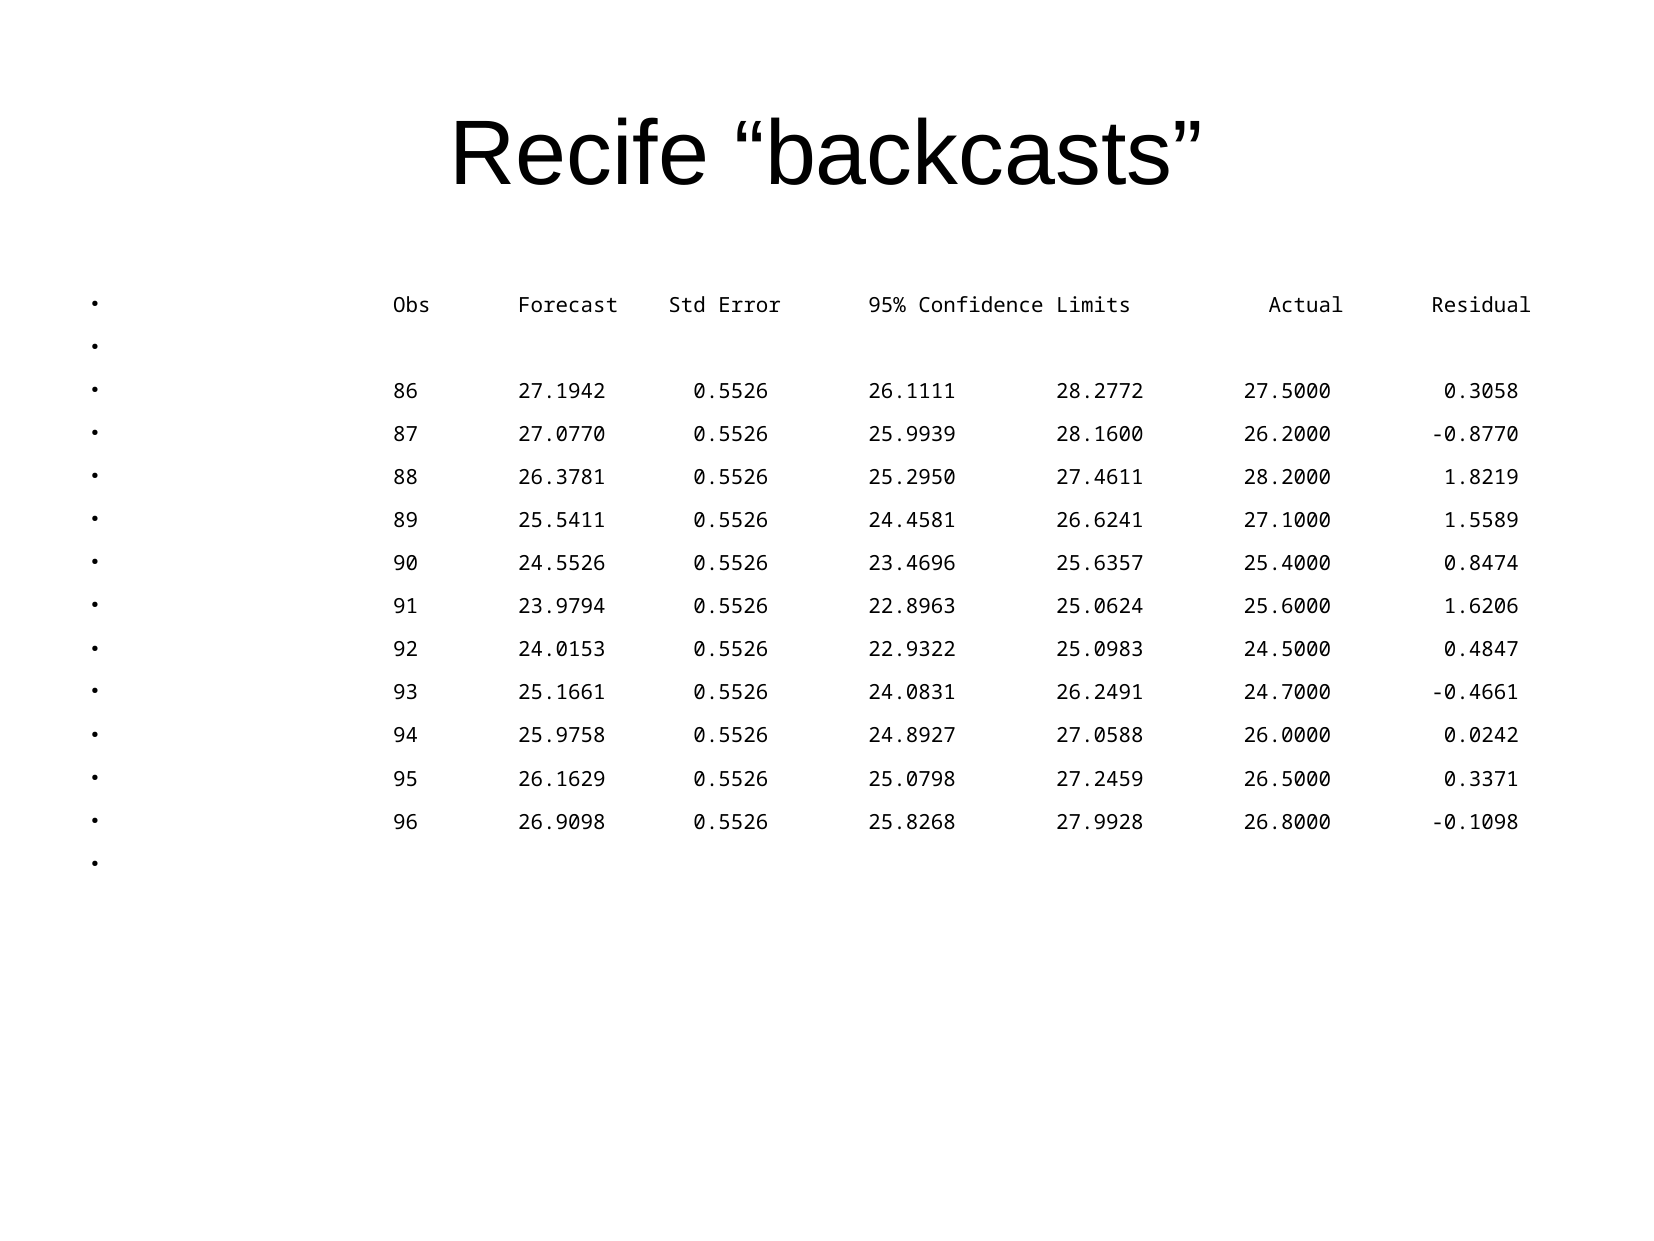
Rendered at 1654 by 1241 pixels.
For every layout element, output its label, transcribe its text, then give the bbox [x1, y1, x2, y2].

list Obs Forecast Std Error 95% Confidence Limits Actual Residual 86 27.1942 0.5526 26.1111 28.2772 27.5000 0.3058 87 27.0770 0.5526 25.9939 28.1600 26.2000 -0.8770 88 26.3781 0.5526 25.2950 27.4611 28.2000 1.8219 89 25.5411 0.5526 24.4581 26.6241 27.1000 1.5589 90 24.5526 0.5526 23.4696 25.6357 25.4000 0.8474 91 23.9794 0.5526 22.8963 25.0624 25.6000 1.6206 92 24.0153 0.5526 22.9322 25.0983 24.5000 0.4847 93 25.1661 0.5526 24.0831 26.2491 24.7000 -0.4661 94 25.9758 0.5526 24.8927 27.0588 26.0000 0.0242 95 26.1629 0.5526 25.0798 27.2459 26.5000 0.3371 96 26.9098 0.5526 25.8268 27.9928 26.8000 -0.1098 [82, 290, 1571, 1109]
title Recife “backcasts” [82, 56, 1571, 250]
